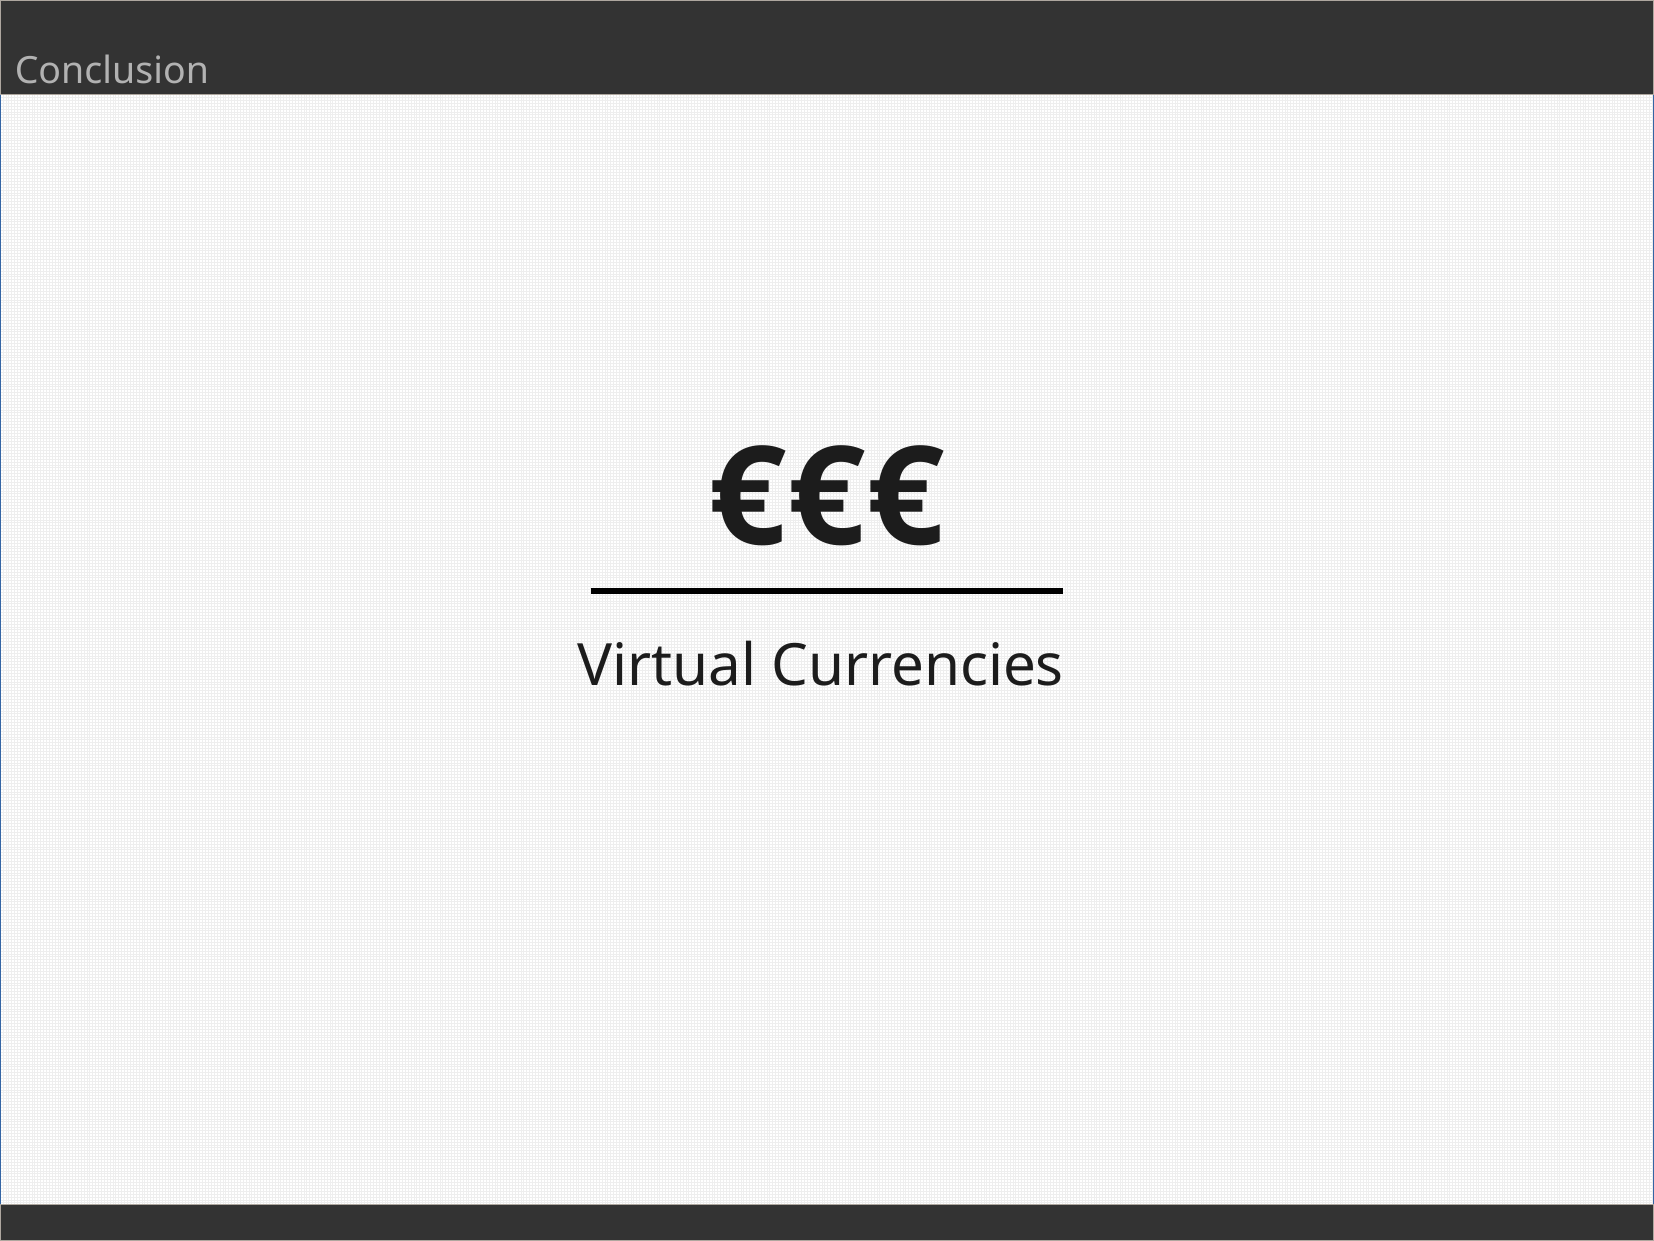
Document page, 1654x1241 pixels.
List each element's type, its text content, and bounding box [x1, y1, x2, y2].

text_box Virtual Currencies [0, 616, 1654, 733]
text_box Conclusion [0, 35, 650, 95]
text_box [0, 565, 1654, 616]
text_box [0, 0, 1654, 389]
text_box [0, 733, 1654, 1241]
text_box €€€ [0, 389, 1654, 565]
